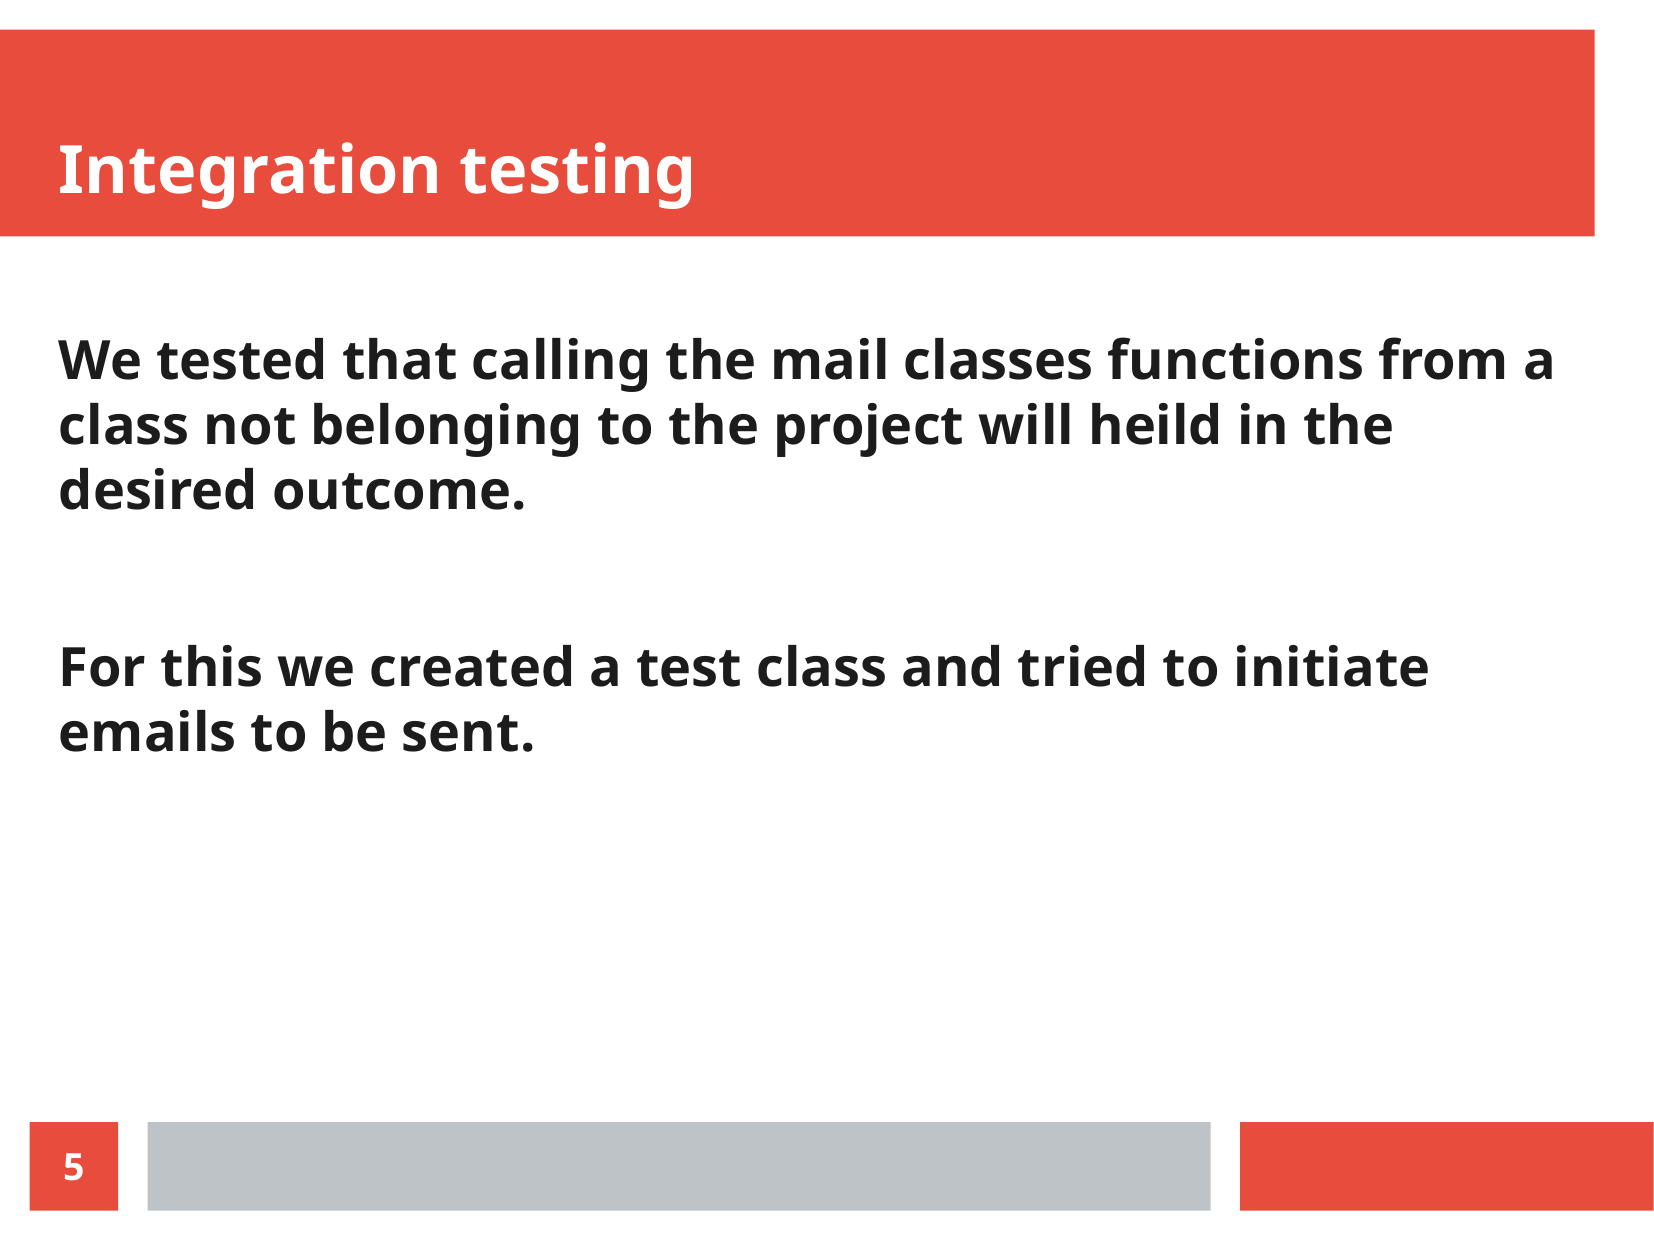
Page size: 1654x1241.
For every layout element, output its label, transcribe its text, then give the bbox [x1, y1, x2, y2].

title Integration testing [59, 59, 1595, 207]
text_box [29, 1122, 119, 1211]
list We tested that calling the mail classes functions from a class not belonging to the project will heild in the desired outcome. For this we created a test class and tried to initiate emails to be sent. [59, 324, 1565, 1093]
